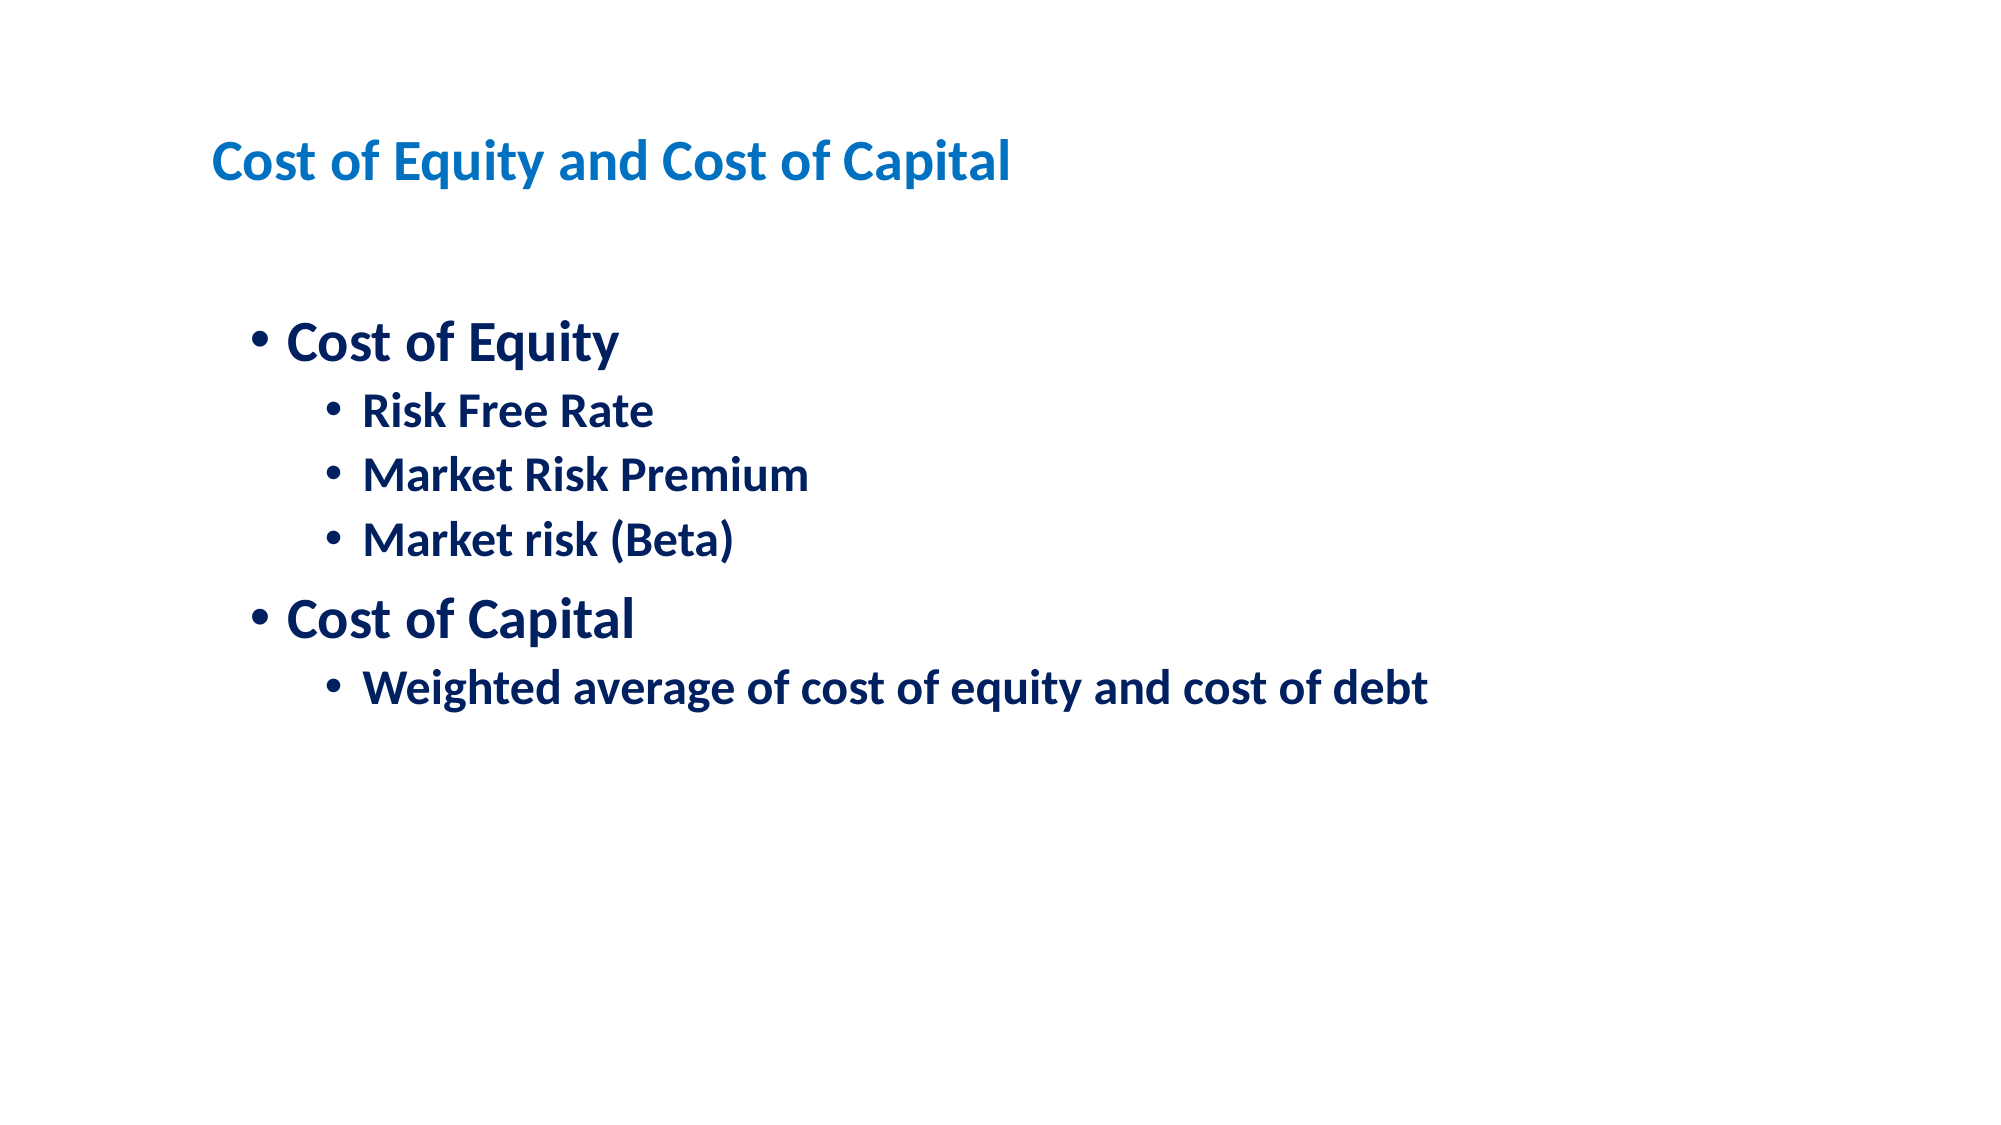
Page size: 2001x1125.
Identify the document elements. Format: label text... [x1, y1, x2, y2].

text_box Cost of Equity Risk Free Rate Market Risk Premium Market risk (Beta) Cost of Capital Weighted average of cost of equity and cost of debt [234, 303, 1687, 723]
text_box Cost of Equity and Cost of Capital [197, 114, 1724, 200]
